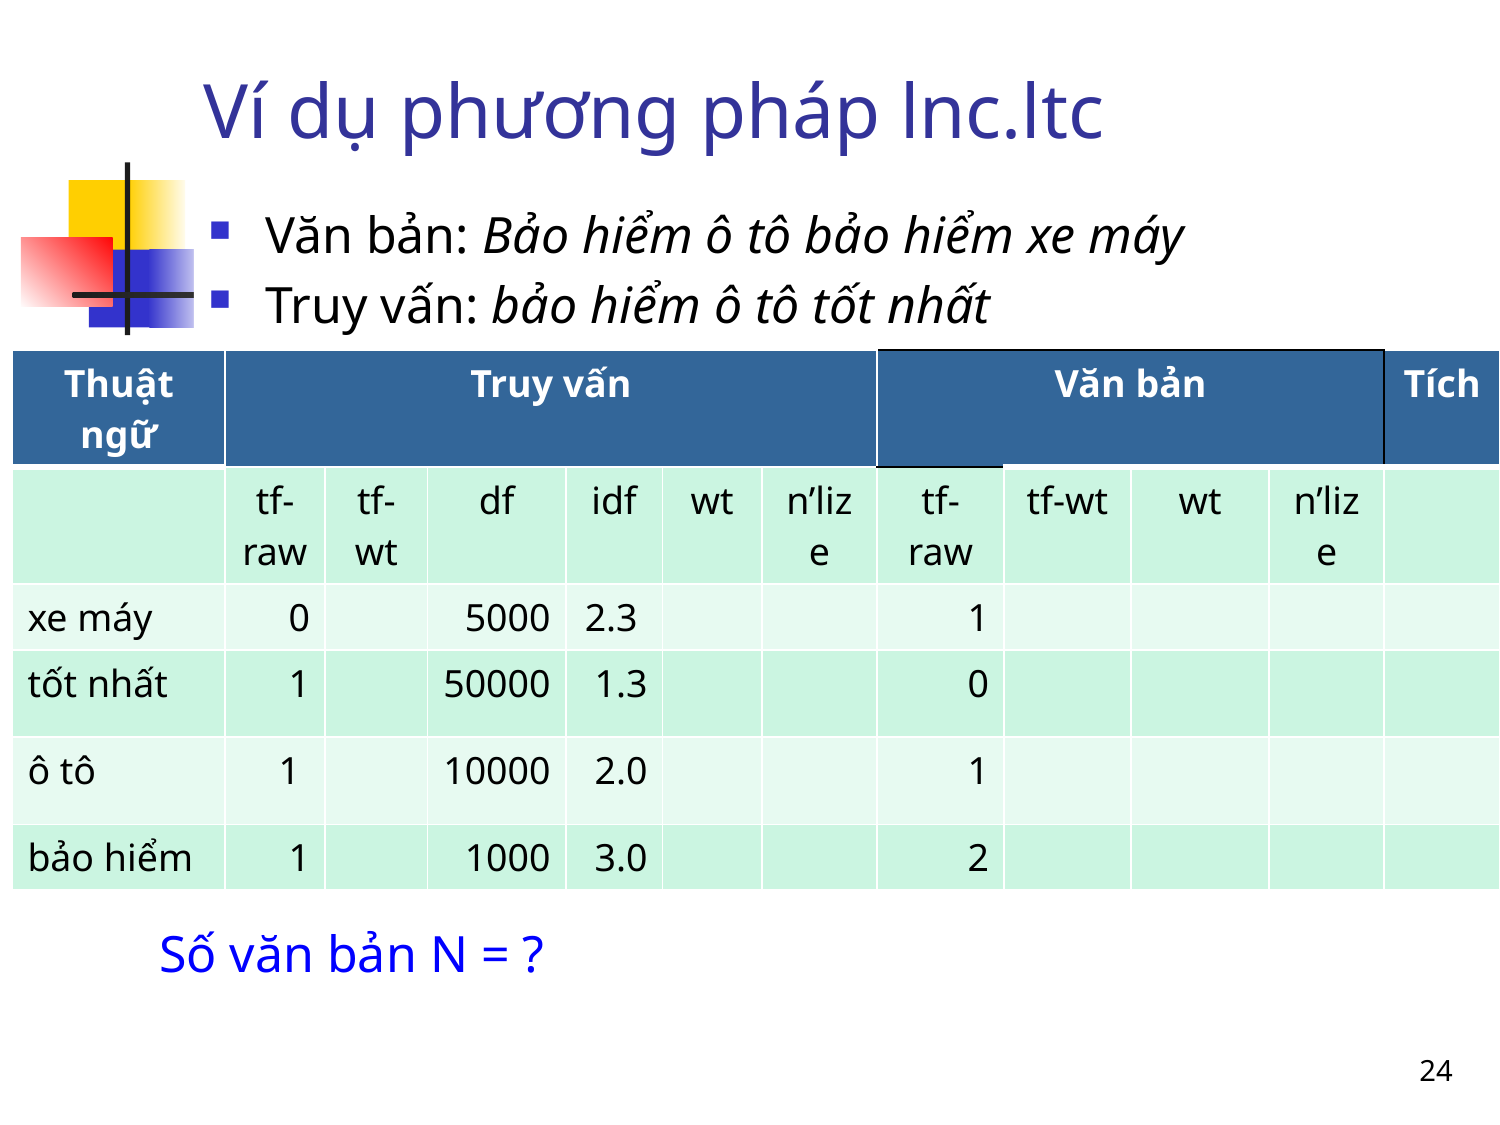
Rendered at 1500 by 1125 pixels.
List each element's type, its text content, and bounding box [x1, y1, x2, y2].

table_cell [1270, 738, 1383, 824]
table_cell [763, 585, 876, 649]
table_cell 50000 [428, 651, 565, 736]
table_cell 1000 [428, 825, 565, 889]
table_cell 1 [878, 585, 1003, 649]
table_cell [326, 825, 427, 889]
table_cell [13, 470, 224, 583]
table_cell 5000 [428, 585, 565, 649]
table_cell 1 [878, 738, 1003, 824]
table_cell tf-wt [1005, 470, 1130, 583]
table_cell [1132, 825, 1268, 889]
table_cell [1385, 825, 1499, 889]
text_box Số văn bản N = ? [144, 915, 560, 990]
table_cell 1.3 [567, 651, 662, 736]
table_cell 0 [226, 585, 324, 649]
table_header Thuật ngữ [13, 351, 224, 464]
title Ví dụ phương pháp lnc.ltc [188, 35, 1468, 161]
table_cell tf-raw [226, 468, 324, 583]
table_cell 3.0 [567, 825, 662, 889]
table_cell n’lize [1270, 470, 1383, 583]
table_cell [1005, 651, 1130, 736]
table_cell 1 [226, 825, 324, 889]
table_cell [326, 651, 427, 736]
table_cell [1385, 470, 1499, 583]
table_cell [663, 585, 761, 649]
table_cell xe máy [13, 585, 224, 649]
table_cell n’lize [763, 468, 876, 583]
table_header Văn bản [878, 351, 1383, 466]
table_cell [1385, 738, 1499, 824]
table_cell [1132, 738, 1268, 824]
table_cell [763, 651, 876, 736]
table_cell [1270, 825, 1383, 889]
table_cell [1005, 825, 1130, 889]
table_cell wt [1132, 470, 1268, 583]
table_cell 10000 [428, 738, 565, 824]
table_cell 1 [226, 738, 324, 824]
list Văn bản: Bảo hiểm ô tô bảo hiểm xe máy Truy vấn: bảo hiểm ô tô tốt nhất [193, 196, 1469, 349]
table_header Tích [1385, 351, 1499, 464]
table_cell [1270, 585, 1383, 649]
table_cell df [428, 468, 565, 583]
table_cell ô tô [13, 738, 224, 824]
table_cell [663, 651, 761, 736]
table_cell [1132, 585, 1268, 649]
table_cell 2.0 [567, 738, 662, 824]
table_cell [663, 738, 761, 824]
table_cell [1270, 651, 1383, 736]
table_cell tf-wt [326, 468, 427, 583]
table_cell [1005, 585, 1130, 649]
table_cell 1 [226, 651, 324, 736]
table_cell wt [663, 468, 761, 583]
table_cell tốt nhất [13, 651, 224, 736]
table_cell [1385, 651, 1499, 736]
table_cell 2.3 [567, 585, 662, 649]
table_cell 2 [878, 825, 1003, 889]
table_header Truy vấn [226, 351, 876, 466]
table_cell [326, 738, 427, 824]
table_cell [1005, 738, 1130, 824]
table_cell idf [567, 468, 662, 583]
table_cell [663, 825, 761, 889]
table_cell tf-raw [878, 468, 1003, 583]
slide_number <number> [1155, 1024, 1468, 1100]
table_cell [326, 585, 427, 649]
table_cell 0 [878, 651, 1003, 736]
table_cell [1132, 651, 1268, 736]
table_cell [763, 738, 876, 824]
table_cell [1385, 585, 1499, 649]
table_cell [763, 825, 876, 889]
table_cell bảo hiểm [13, 825, 224, 889]
